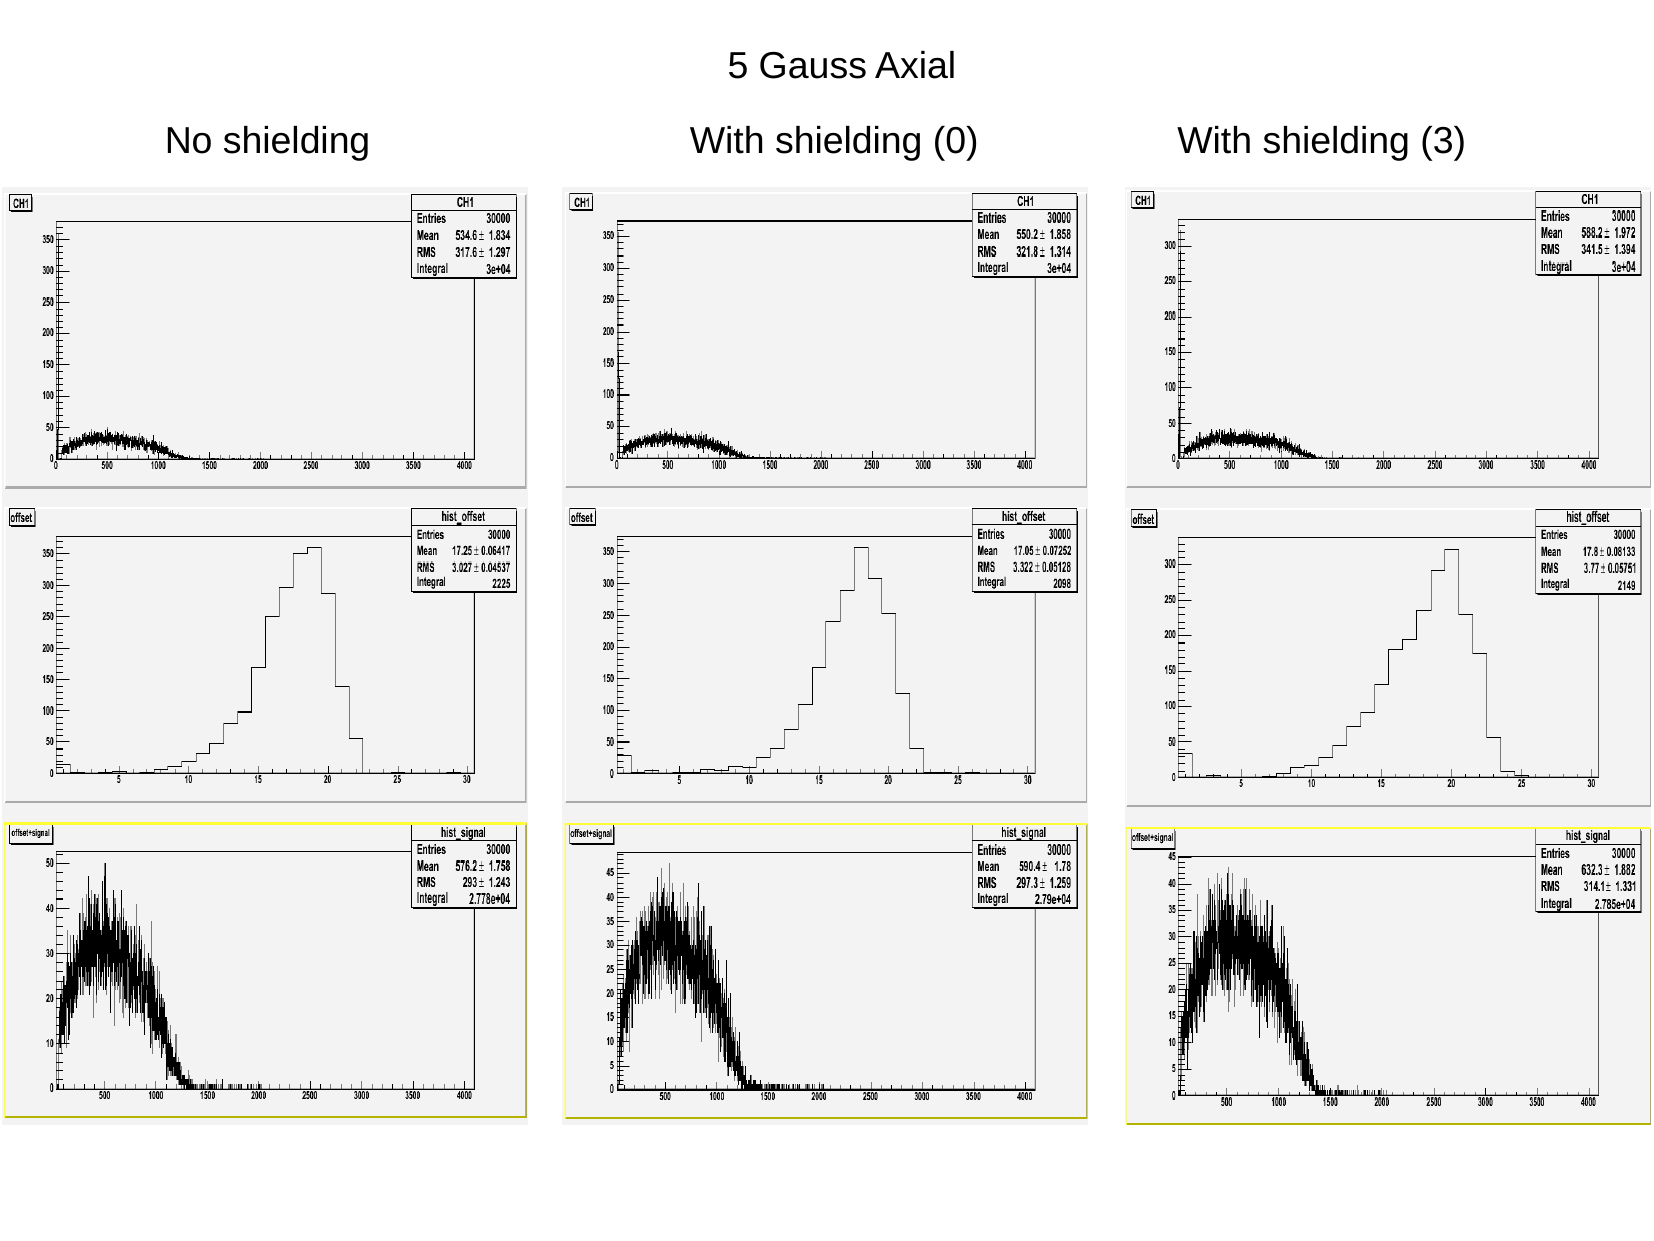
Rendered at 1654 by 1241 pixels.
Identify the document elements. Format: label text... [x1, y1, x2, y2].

picture [2, 187, 528, 1126]
text_box With shielding (0) [675, 112, 1013, 170]
text_box With shielding (3) [1162, 112, 1501, 170]
picture [562, 187, 1088, 1126]
text_box 5 Gauss Axial [712, 37, 1051, 95]
picture [1125, 187, 1651, 1126]
text_box No shielding [150, 112, 488, 170]
